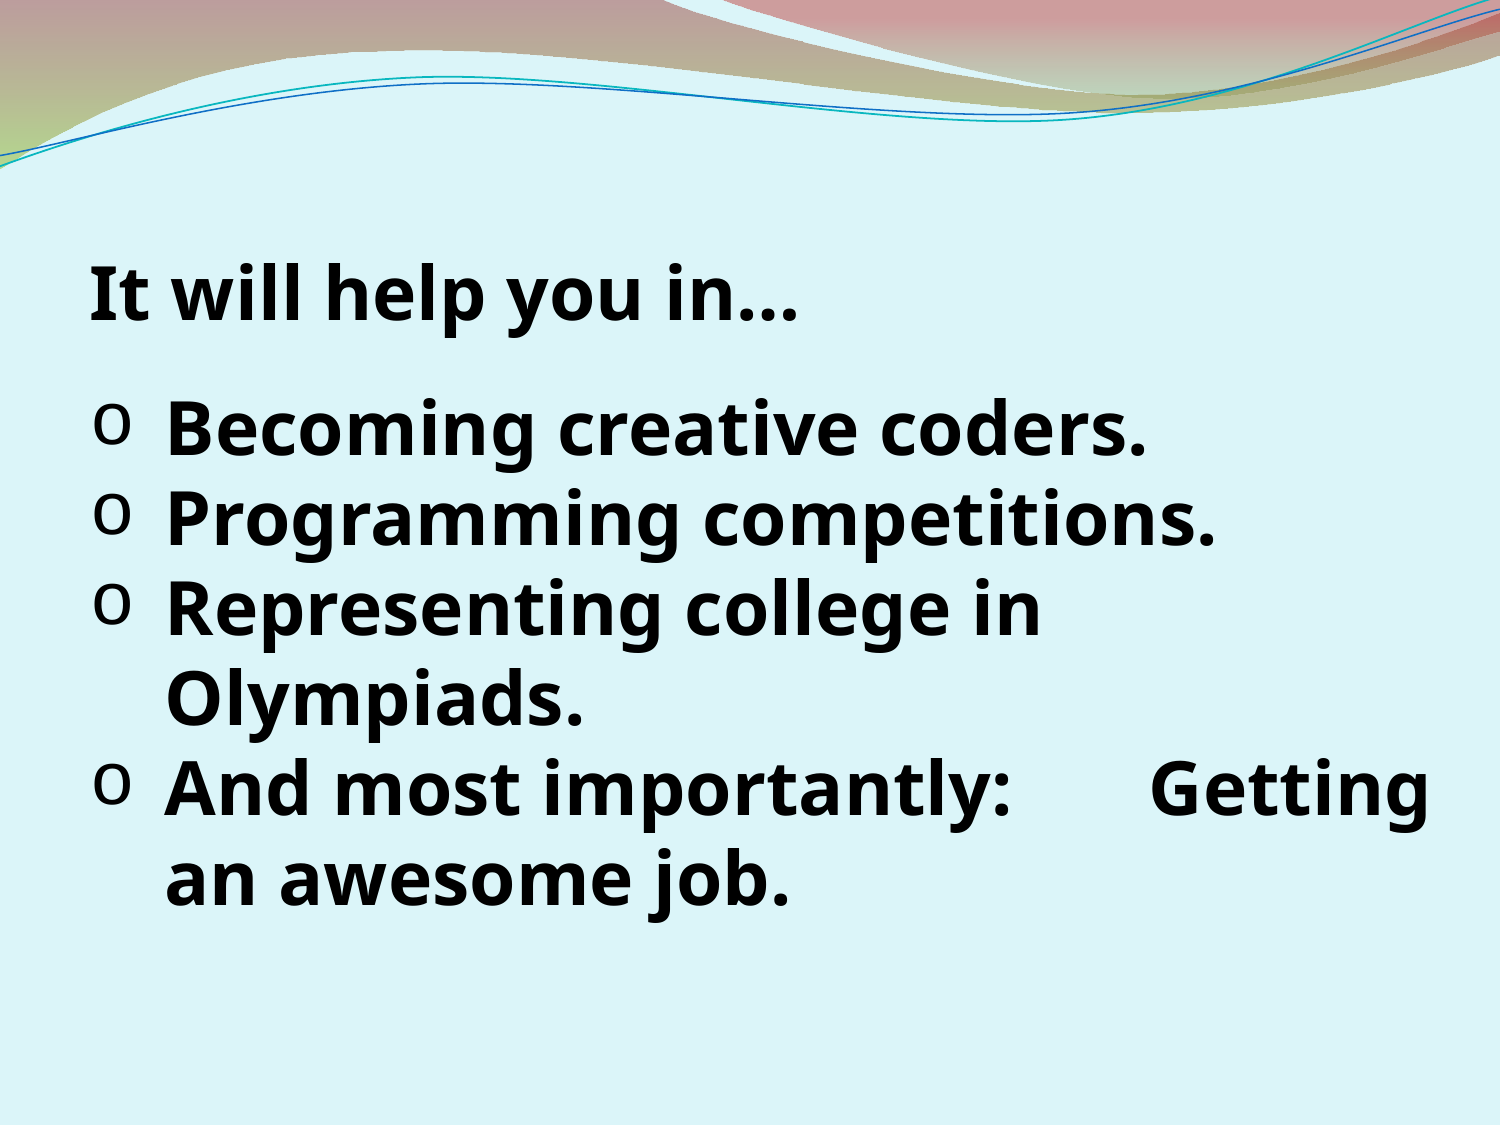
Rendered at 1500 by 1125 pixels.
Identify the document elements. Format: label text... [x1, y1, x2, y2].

text_box It will help you in… Becoming creative coders. Programming competitions. Representing college in Olympiads. And most importantly: Getting an awesome job. [74, 237, 1450, 1063]
